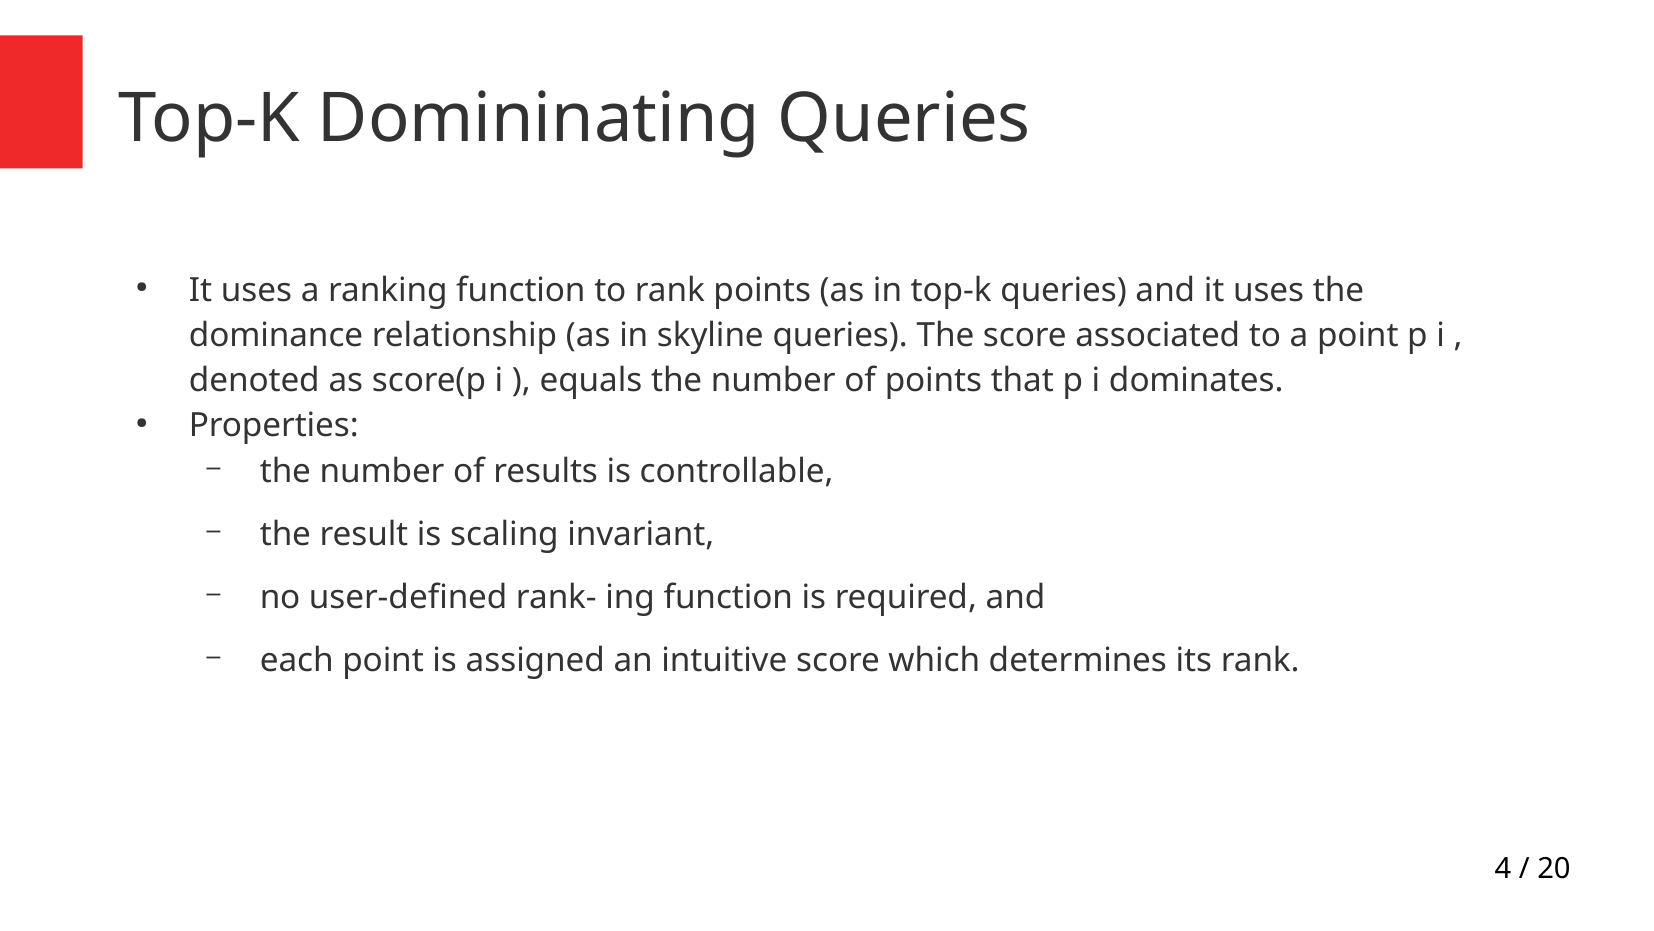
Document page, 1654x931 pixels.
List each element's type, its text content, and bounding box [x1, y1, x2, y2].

title Top-K Domininating Queries [118, 37, 1571, 193]
list It uses a ranking function to rank points (as in top-k queries) and it uses the dominance relationship (as in skyline queries). The score associated to a point p i , denoted as score(p i ), equals the number of points that p i dominates. Properties: the number of results is controllable, the result is scaling invariant, no user-defined rank- ing function is required, and each point is assigned an intuitive score which determines its rank. [118, 265, 1536, 806]
